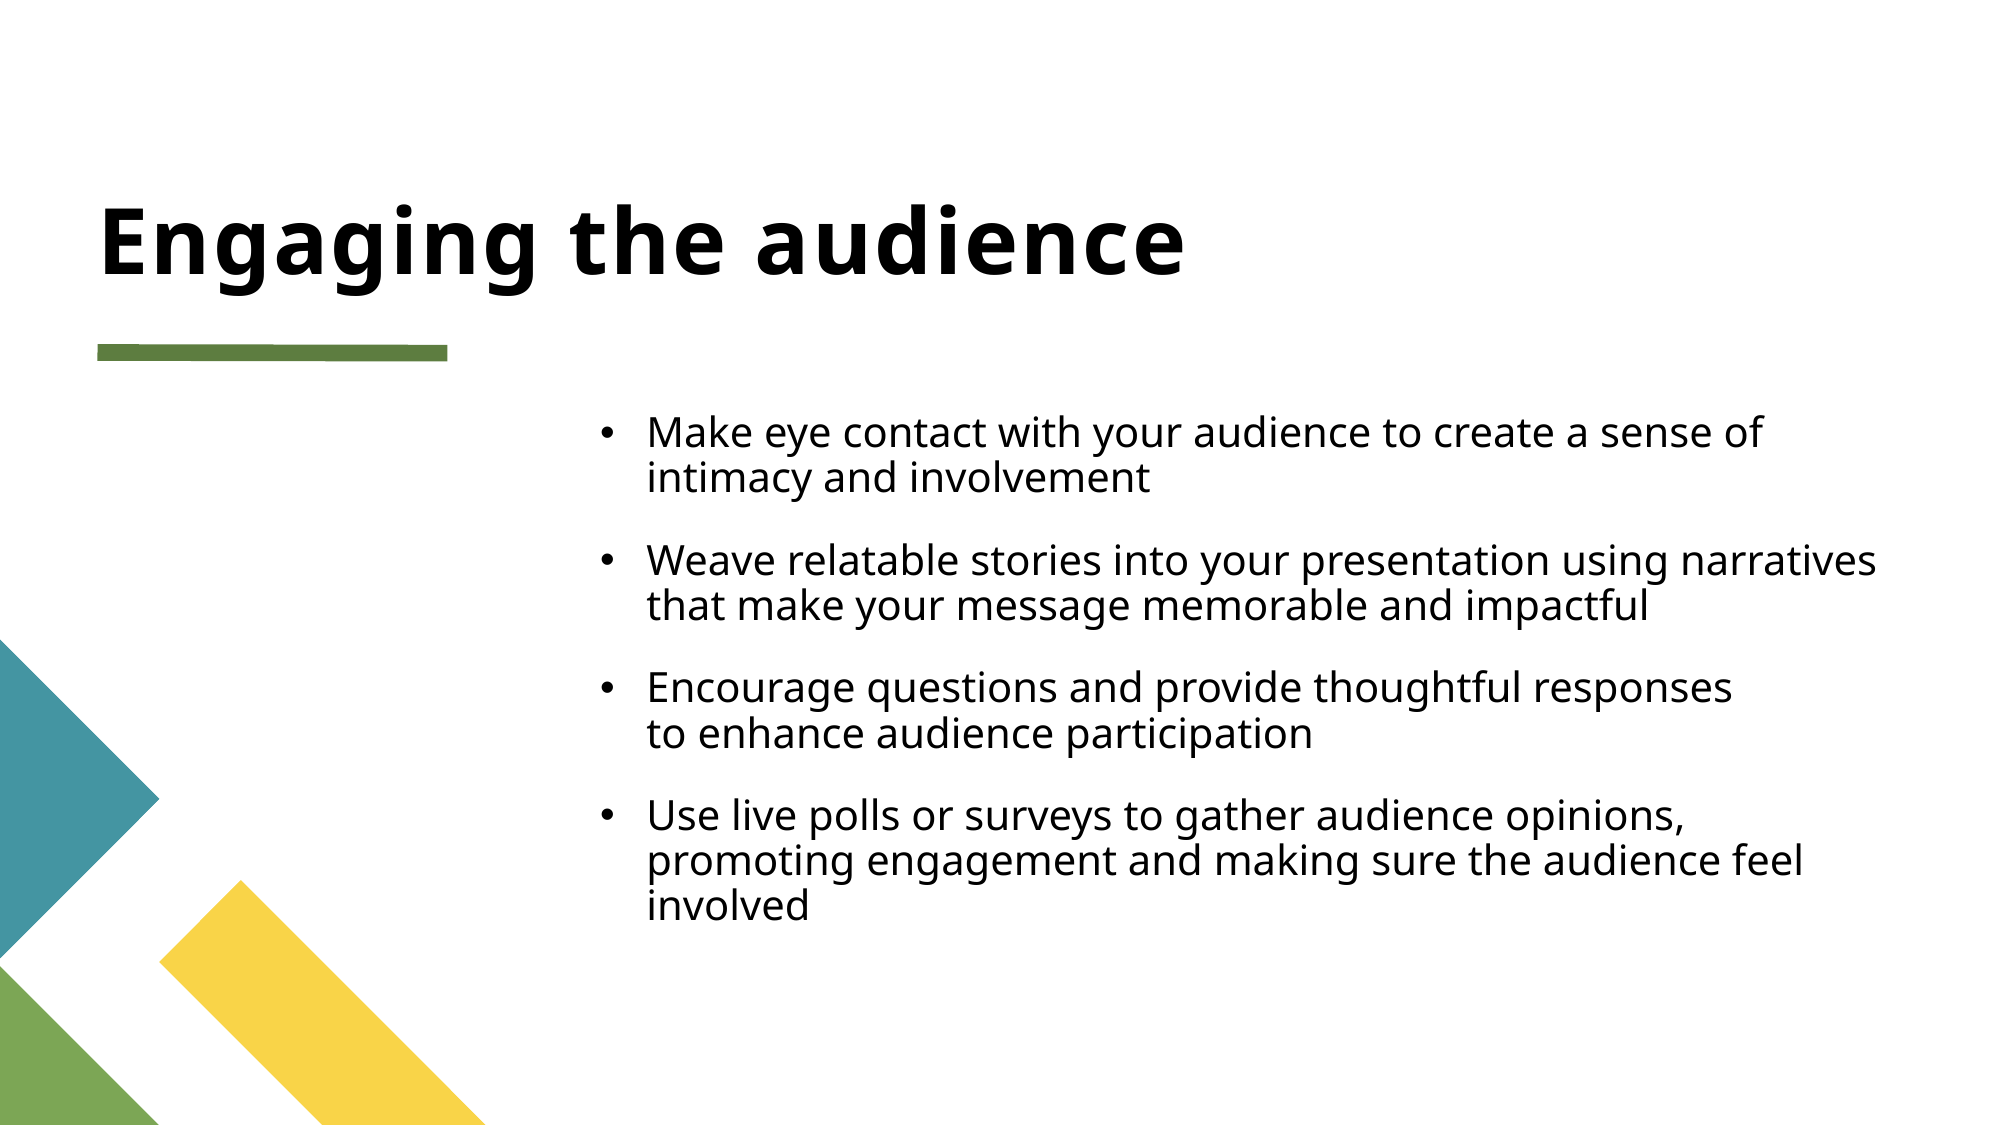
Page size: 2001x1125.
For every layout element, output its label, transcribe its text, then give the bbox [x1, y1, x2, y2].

text_box [0, 639, 160, 959]
list Make eye contact with your audience to create a sense of intimacy and involvement Weave relatable stories into your presentation using narratives that make your message memorable and impactful Encourage questions and provide thoughtful responses to enhance audience participation Use live polls or surveys to gather audience opinions, promoting engagement and making sure the audience feel involved [600, 374, 1882, 982]
text_box [159, 880, 486, 1125]
text_box [0, 966, 159, 1125]
title Engaging the audience [97, 16, 1882, 293]
